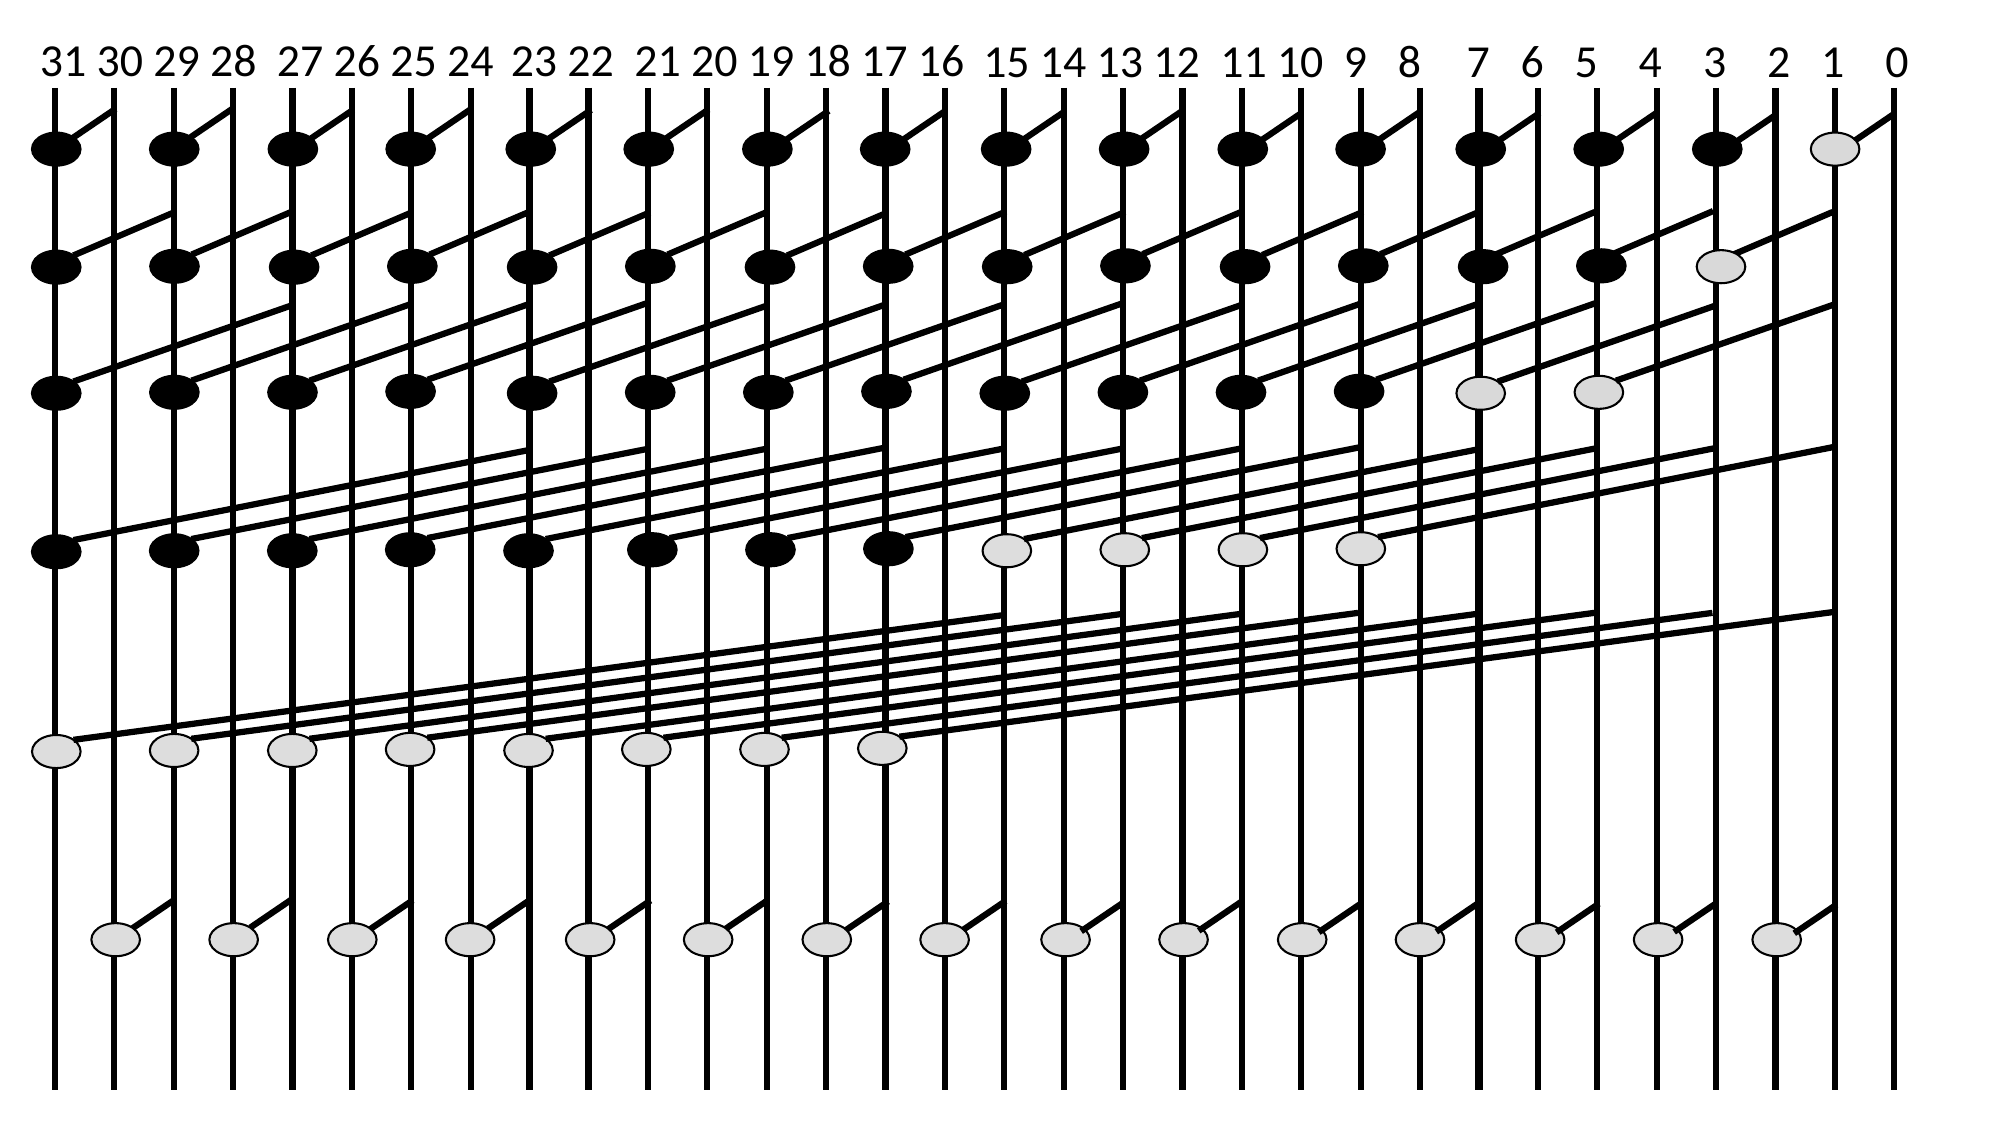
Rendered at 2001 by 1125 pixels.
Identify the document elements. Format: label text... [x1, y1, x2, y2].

text_box [744, 375, 793, 409]
text_box [1810, 132, 1860, 166]
text_box [91, 923, 140, 957]
text_box [625, 375, 675, 409]
text_box [1216, 375, 1266, 409]
text_box [1458, 250, 1508, 284]
text_box [1574, 132, 1624, 166]
text_box [267, 733, 317, 768]
text_box [1098, 375, 1148, 409]
text_box [150, 249, 199, 283]
text_box [1633, 923, 1683, 957]
text_box [802, 923, 852, 957]
text_box [386, 132, 436, 166]
text_box [1752, 923, 1802, 957]
text_box [1277, 923, 1327, 957]
text_box [1339, 249, 1388, 283]
text_box [1577, 249, 1626, 283]
text_box [1099, 132, 1149, 166]
text_box [863, 249, 913, 283]
text_box [982, 250, 1032, 284]
text_box 7 6 5 4 3 2 1 0 [1451, 24, 1924, 95]
text_box 15 14 13 12 11 10 9 8 [958, 24, 1437, 95]
text_box [388, 249, 437, 283]
text_box [385, 732, 435, 766]
text_box [626, 249, 675, 283]
text_box [1336, 132, 1385, 166]
text_box [982, 534, 1032, 568]
text_box [209, 923, 258, 957]
text_box [386, 374, 435, 408]
text_box [149, 733, 199, 768]
text_box [628, 533, 677, 567]
text_box [507, 250, 557, 284]
text_box [1101, 249, 1150, 283]
text_box [269, 250, 319, 284]
text_box [1456, 132, 1506, 166]
text_box [745, 250, 795, 284]
text_box [1515, 923, 1565, 957]
text_box [1100, 533, 1150, 567]
text_box [981, 132, 1031, 166]
text_box [1334, 374, 1384, 408]
text_box [150, 375, 199, 409]
text_box [1692, 132, 1742, 166]
text_box [1218, 533, 1268, 567]
text_box [1220, 250, 1270, 284]
text_box [31, 132, 81, 166]
text_box [32, 735, 81, 769]
text_box [268, 132, 318, 166]
text_box [1041, 923, 1090, 957]
text_box [740, 732, 789, 766]
text_box [858, 731, 907, 765]
text_box [746, 533, 795, 567]
text_box [268, 375, 317, 409]
text_box [565, 923, 615, 957]
text_box [683, 923, 733, 957]
text_box [1395, 923, 1445, 957]
text_box [980, 376, 1030, 410]
text_box [507, 376, 557, 410]
text_box [1159, 923, 1208, 957]
text_box [31, 376, 81, 410]
text_box [149, 132, 199, 166]
text_box [31, 535, 81, 569]
text_box [385, 533, 435, 567]
text_box [1336, 532, 1386, 566]
text_box [149, 534, 199, 568]
text_box [862, 374, 911, 408]
text_box [920, 923, 969, 957]
text_box [31, 250, 81, 284]
text_box [1696, 250, 1746, 284]
text_box [327, 923, 377, 957]
text_box 23 22 21 20 19 18 17 16 [485, 23, 980, 93]
text_box [506, 132, 556, 166]
text_box [267, 534, 317, 568]
text_box [624, 132, 674, 166]
text_box [860, 132, 910, 166]
text_box [622, 732, 671, 766]
text_box [864, 532, 913, 566]
text_box [504, 733, 553, 768]
text_box [1456, 376, 1506, 410]
text_box 31 30 29 28 27 26 25 24 [0, 23, 485, 93]
text_box [445, 923, 495, 957]
text_box [1218, 132, 1268, 166]
text_box [1574, 375, 1624, 409]
text_box [504, 534, 553, 568]
text_box [743, 132, 792, 166]
